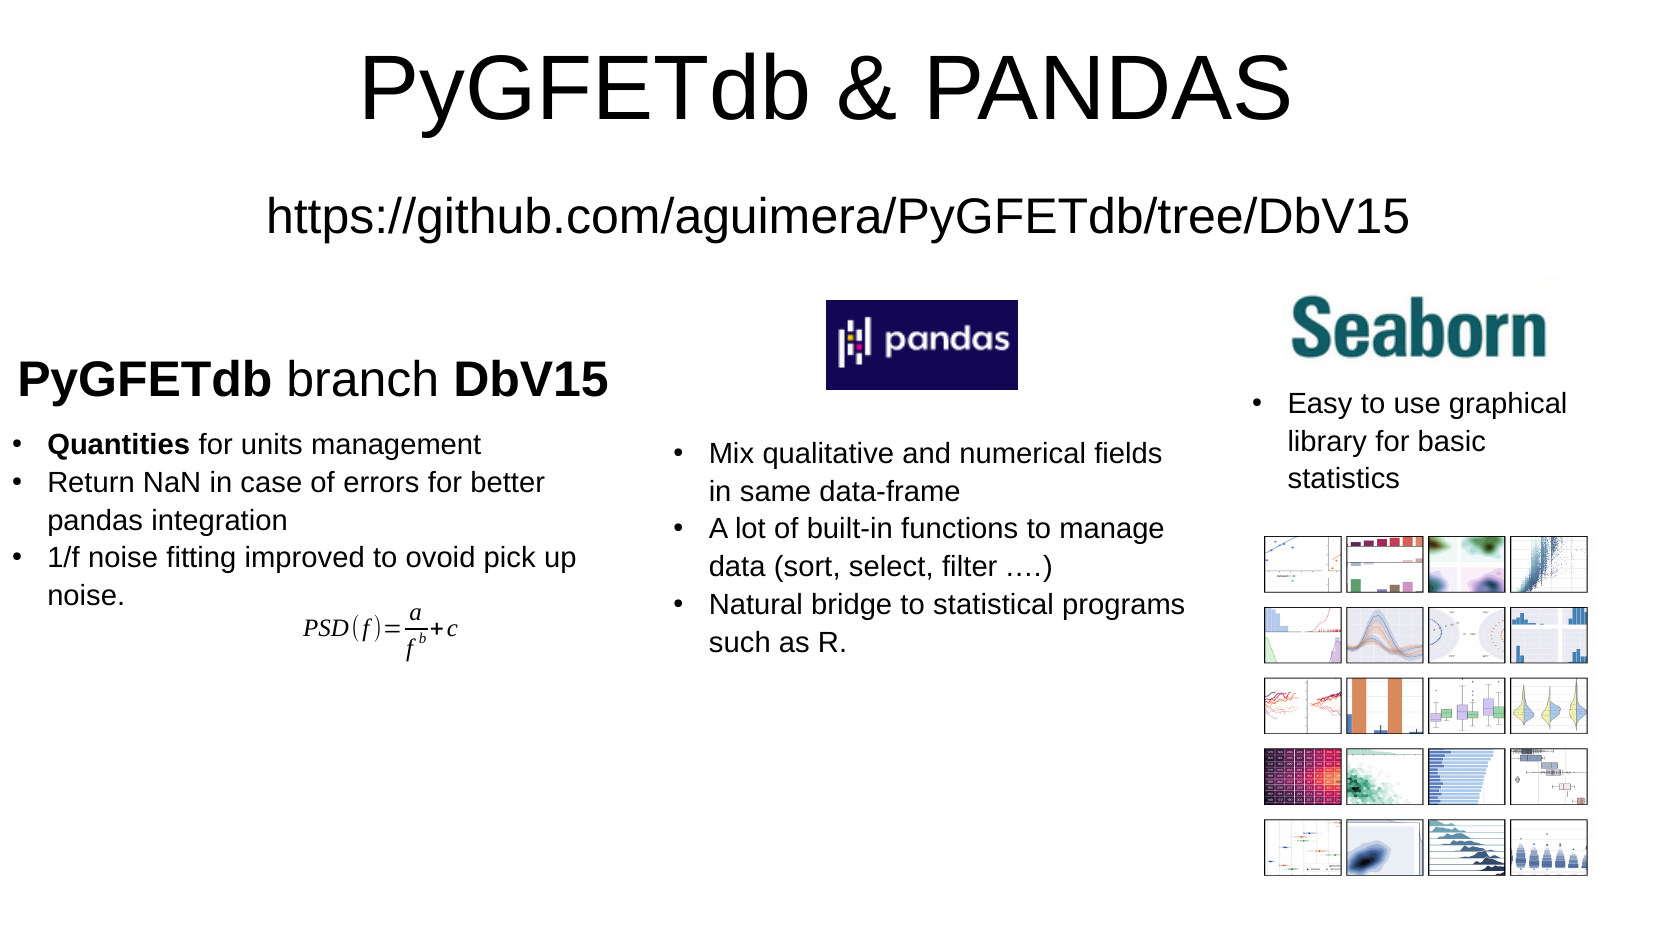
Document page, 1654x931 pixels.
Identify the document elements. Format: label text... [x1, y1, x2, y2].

picture [826, 300, 1018, 390]
picture [1275, 278, 1570, 371]
text_box PyGFETdb branch DbV15 Quantities for units management Return NaN in case of errors for better pandas integration 1/f noise fitting improved to ovoid pick up noise. [11, 342, 615, 668]
picture [1258, 551, 1595, 883]
chart [295, 598, 465, 662]
subtitle https://github.com/aguimera/PyGFETdb/tree/DbV15 [82, 153, 1595, 279]
text_box Easy to use graphical library for basic statistics [1251, 382, 1595, 551]
text_box Mix qualitative and numerical fields in same data-frame A lot of built-in functions to manage data (sort, select, filter .…) Natural bridge to statistical programs such as R. [673, 425, 1193, 721]
title PyGFETdb & PANDAS [82, 10, 1571, 153]
